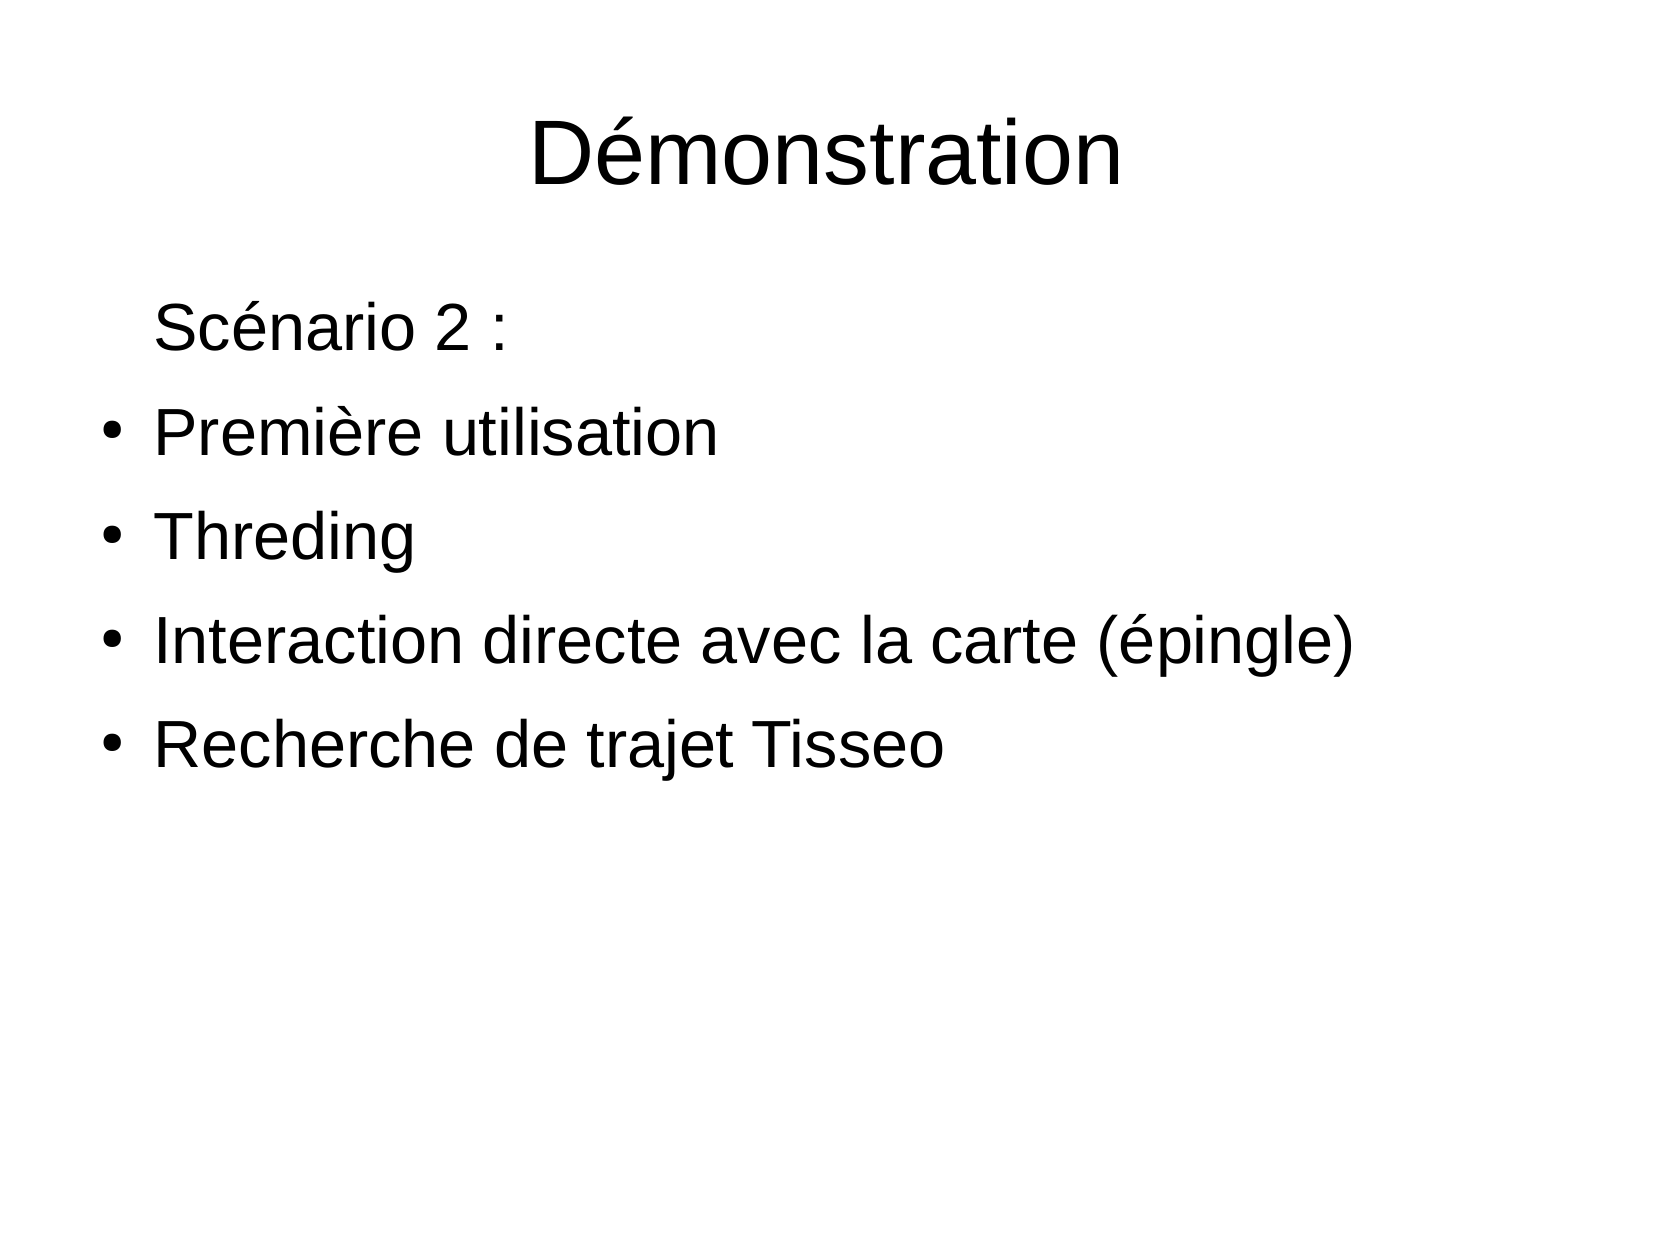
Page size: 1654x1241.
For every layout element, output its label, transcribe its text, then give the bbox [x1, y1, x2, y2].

list Scénario 2 : Première utilisation Threding Interaction directe avec la carte (épingle) Recherche de trajet Tisseo [82, 290, 1571, 1010]
title Démonstration [82, 49, 1571, 257]
